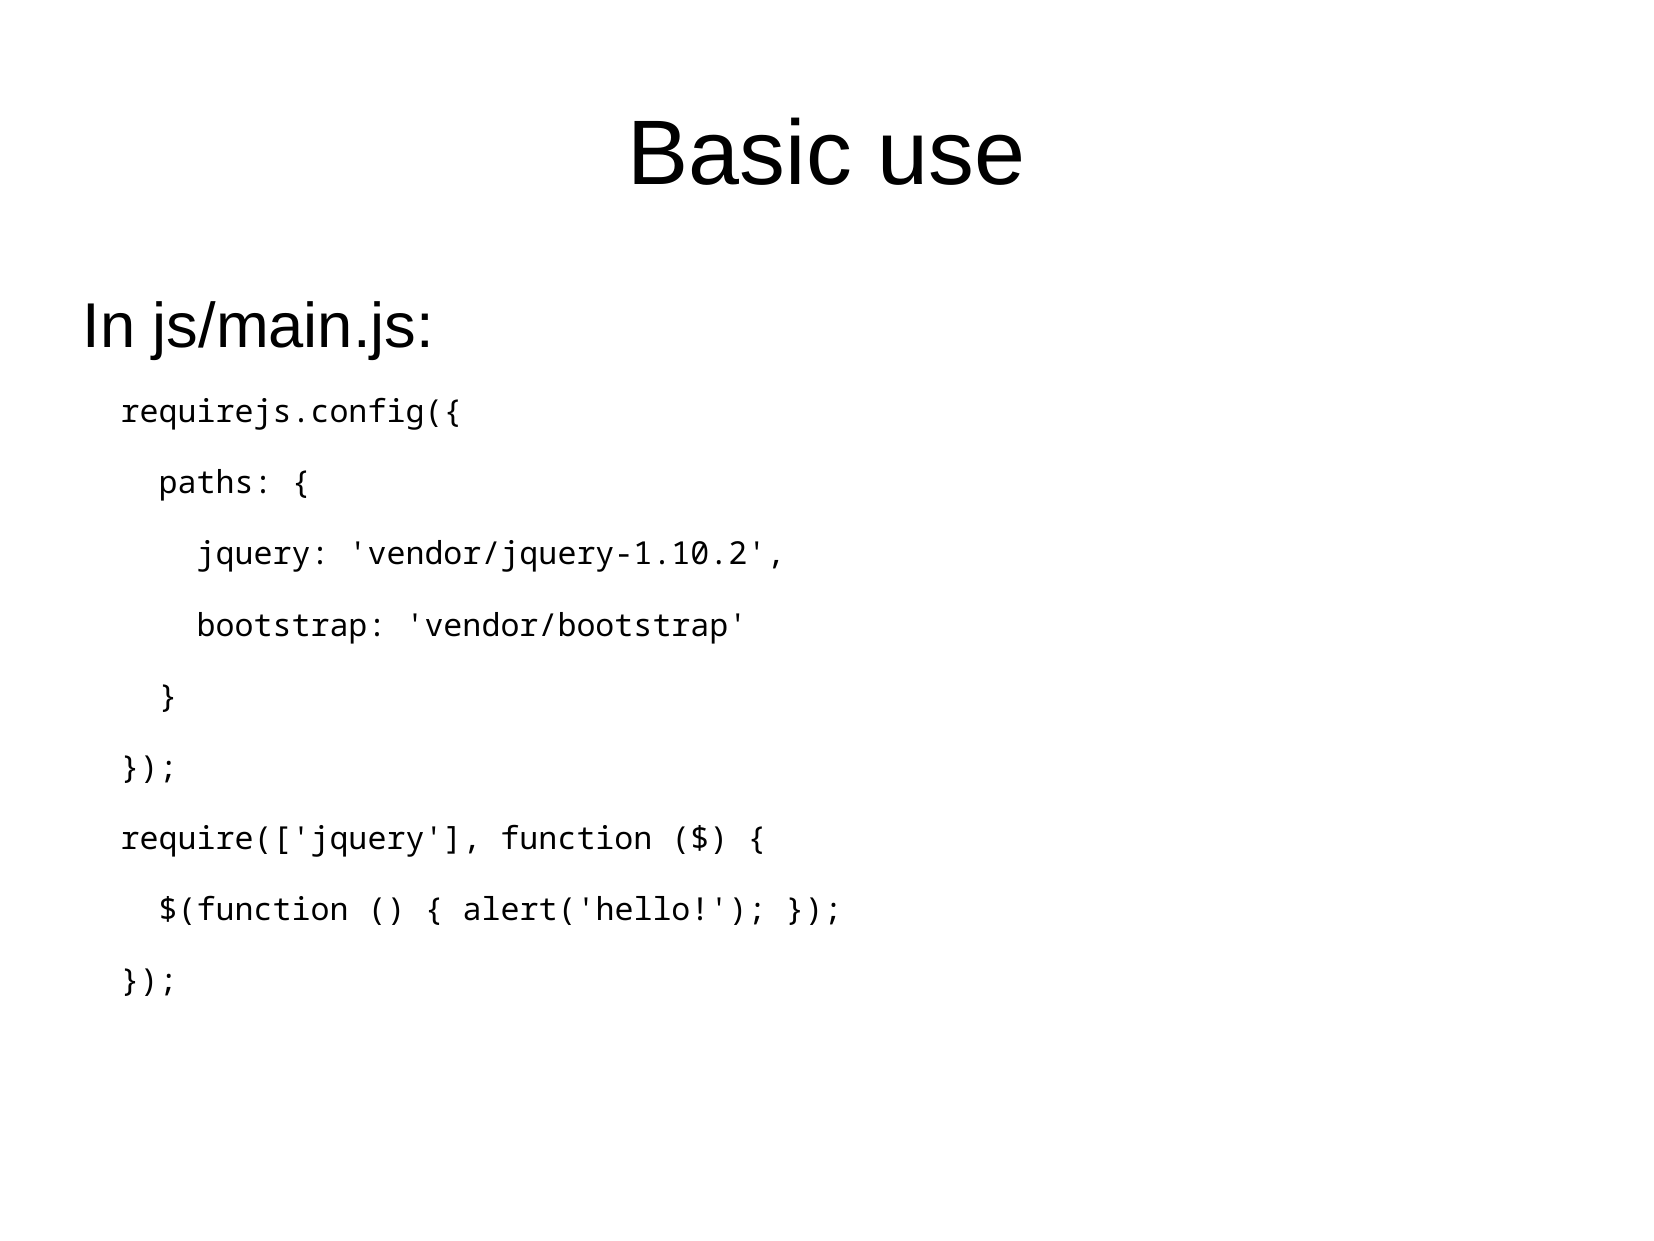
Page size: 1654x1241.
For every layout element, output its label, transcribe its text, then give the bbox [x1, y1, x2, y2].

title Basic use [82, 49, 1571, 257]
list In js/main.js: requirejs.config({ paths: { jquery: 'vendor/jquery-1.10.2', bootstrap: 'vendor/bootstrap' } }); require(['jquery'], function ($) { $(function () { alert('hello!'); }); }); [82, 290, 1571, 1010]
